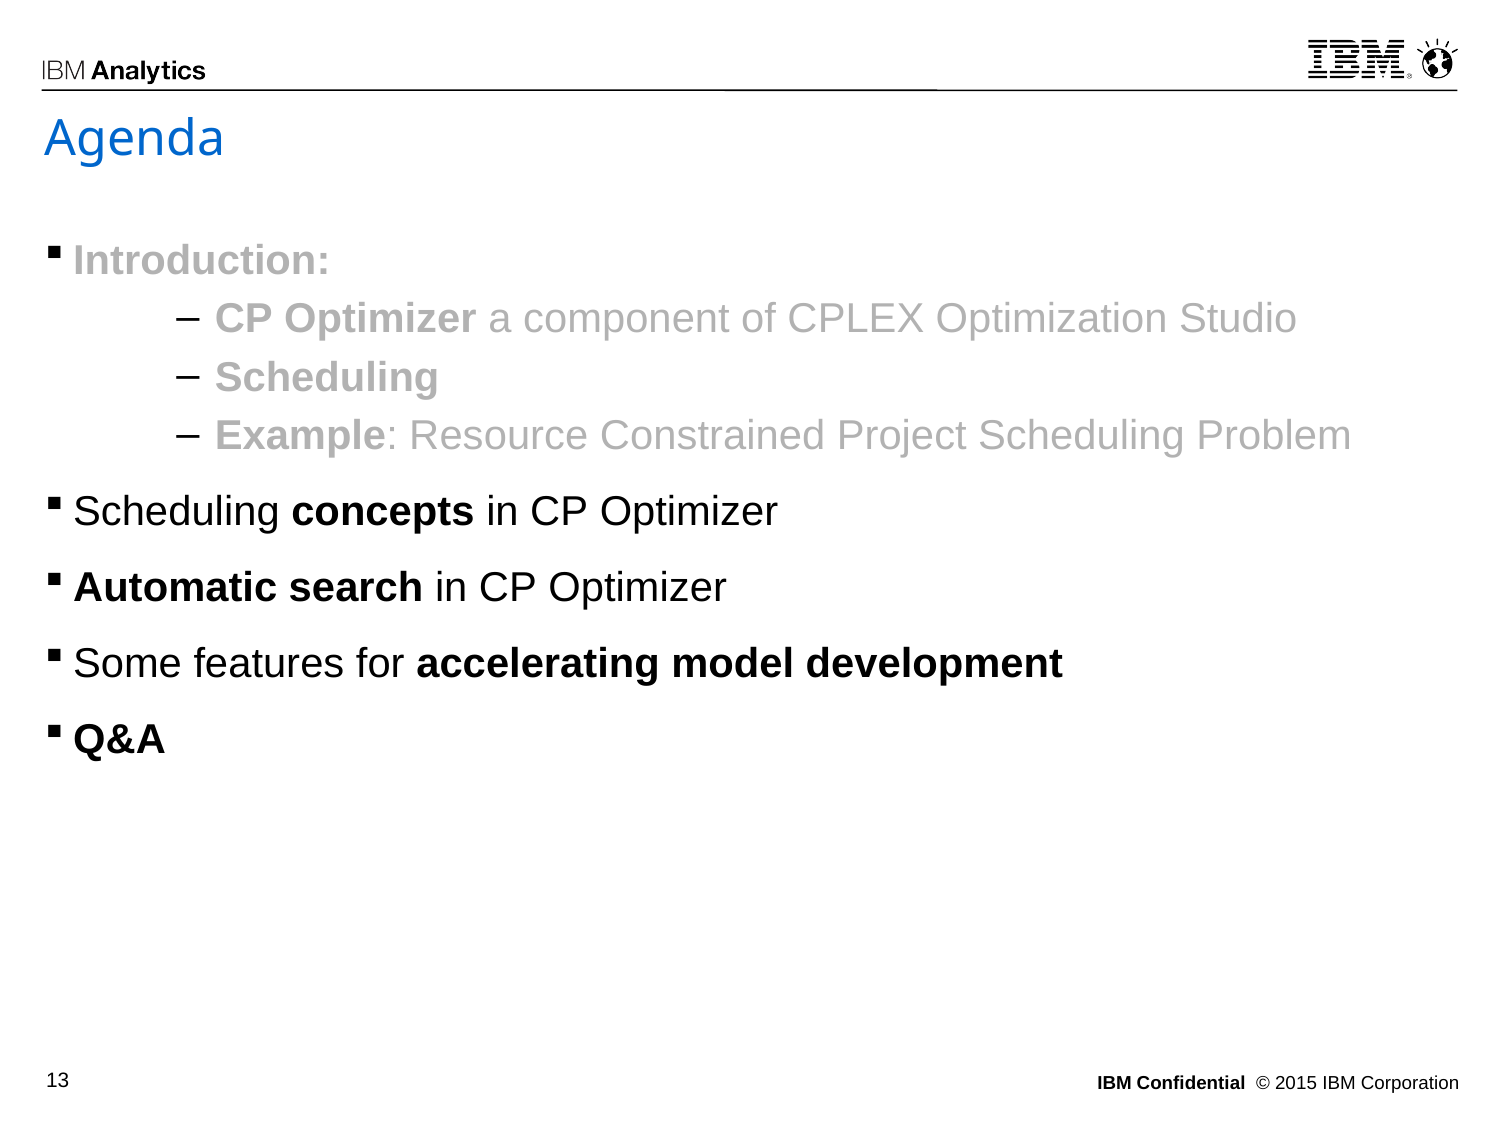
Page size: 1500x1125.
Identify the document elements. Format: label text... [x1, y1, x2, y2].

picture [1294, 24, 1469, 91]
list Introduction: CP Optimizer a component of CPLEX Optimization Studio Scheduling Example: Resource Constrained Project Scheduling Problem Scheduling concepts in CP Optimizer Automatic search in CP Optimizer Some features for accelerating model development Q&A [29, 224, 1426, 1066]
picture [24, 42, 224, 99]
title Agenda [29, 97, 1500, 203]
